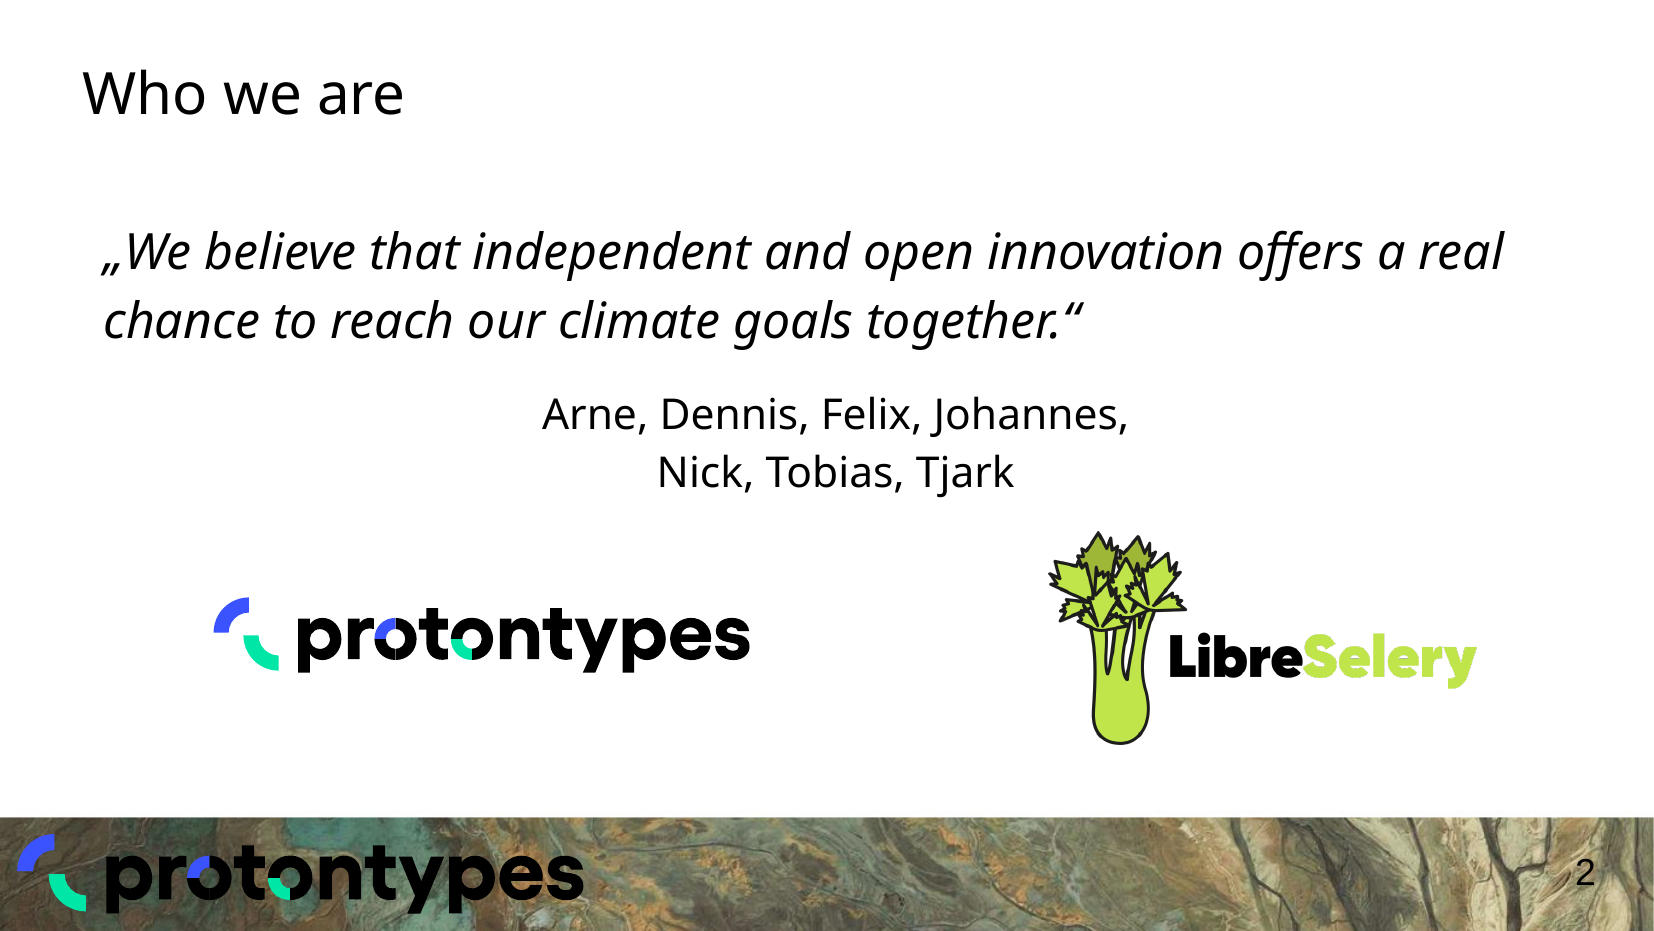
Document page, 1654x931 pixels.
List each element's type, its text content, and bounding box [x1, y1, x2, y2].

title Who we are [82, 37, 1571, 148]
list Arne, Dennis, Felix, Johannes, Nick, Tobias, Tjark [519, 383, 1152, 502]
text_box „We believe that independent and open innovation offers a real chance to reach our climate goals together.“ [88, 208, 1565, 361]
picture [0, 0, 1654, 931]
